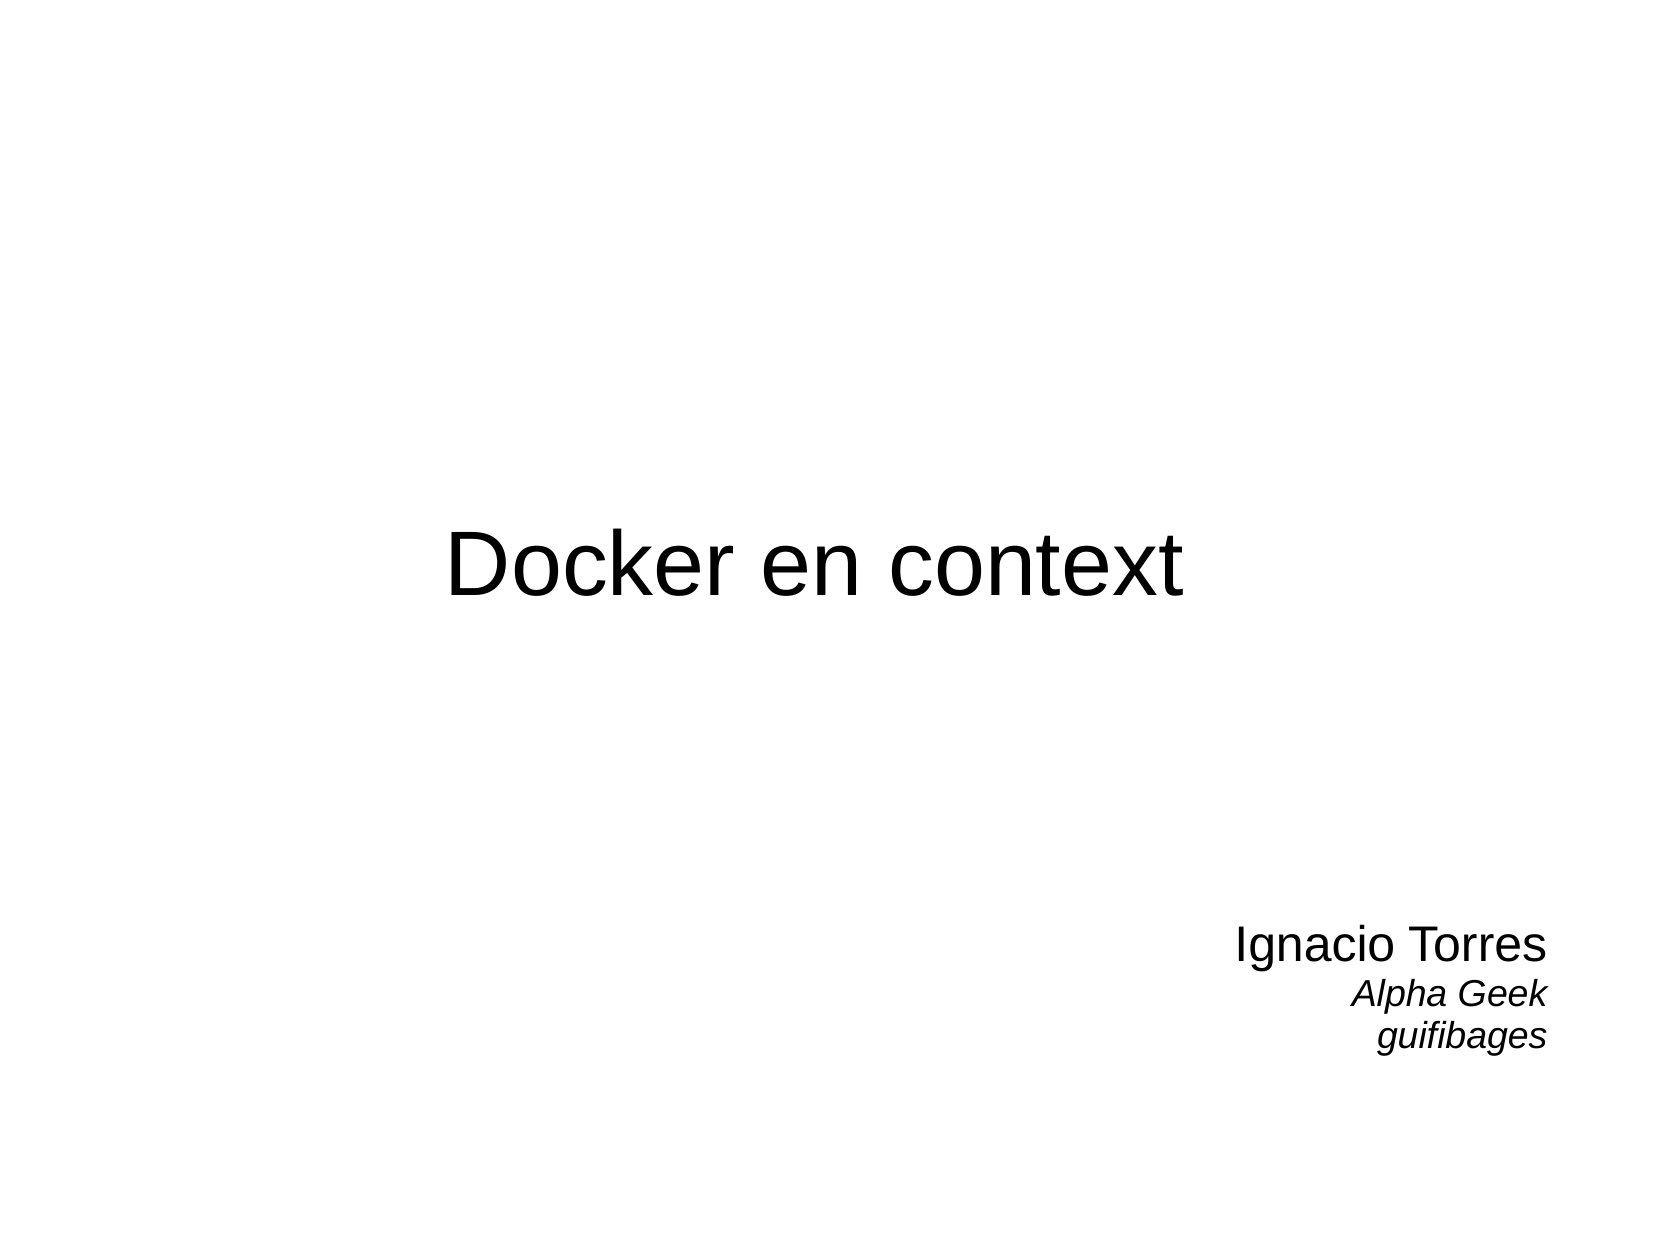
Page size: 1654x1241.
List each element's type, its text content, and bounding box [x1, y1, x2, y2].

title Docker en context [70, 460, 1559, 668]
subtitle Ignacio Torres Alpha Geek guifibages [59, 909, 1548, 1064]
